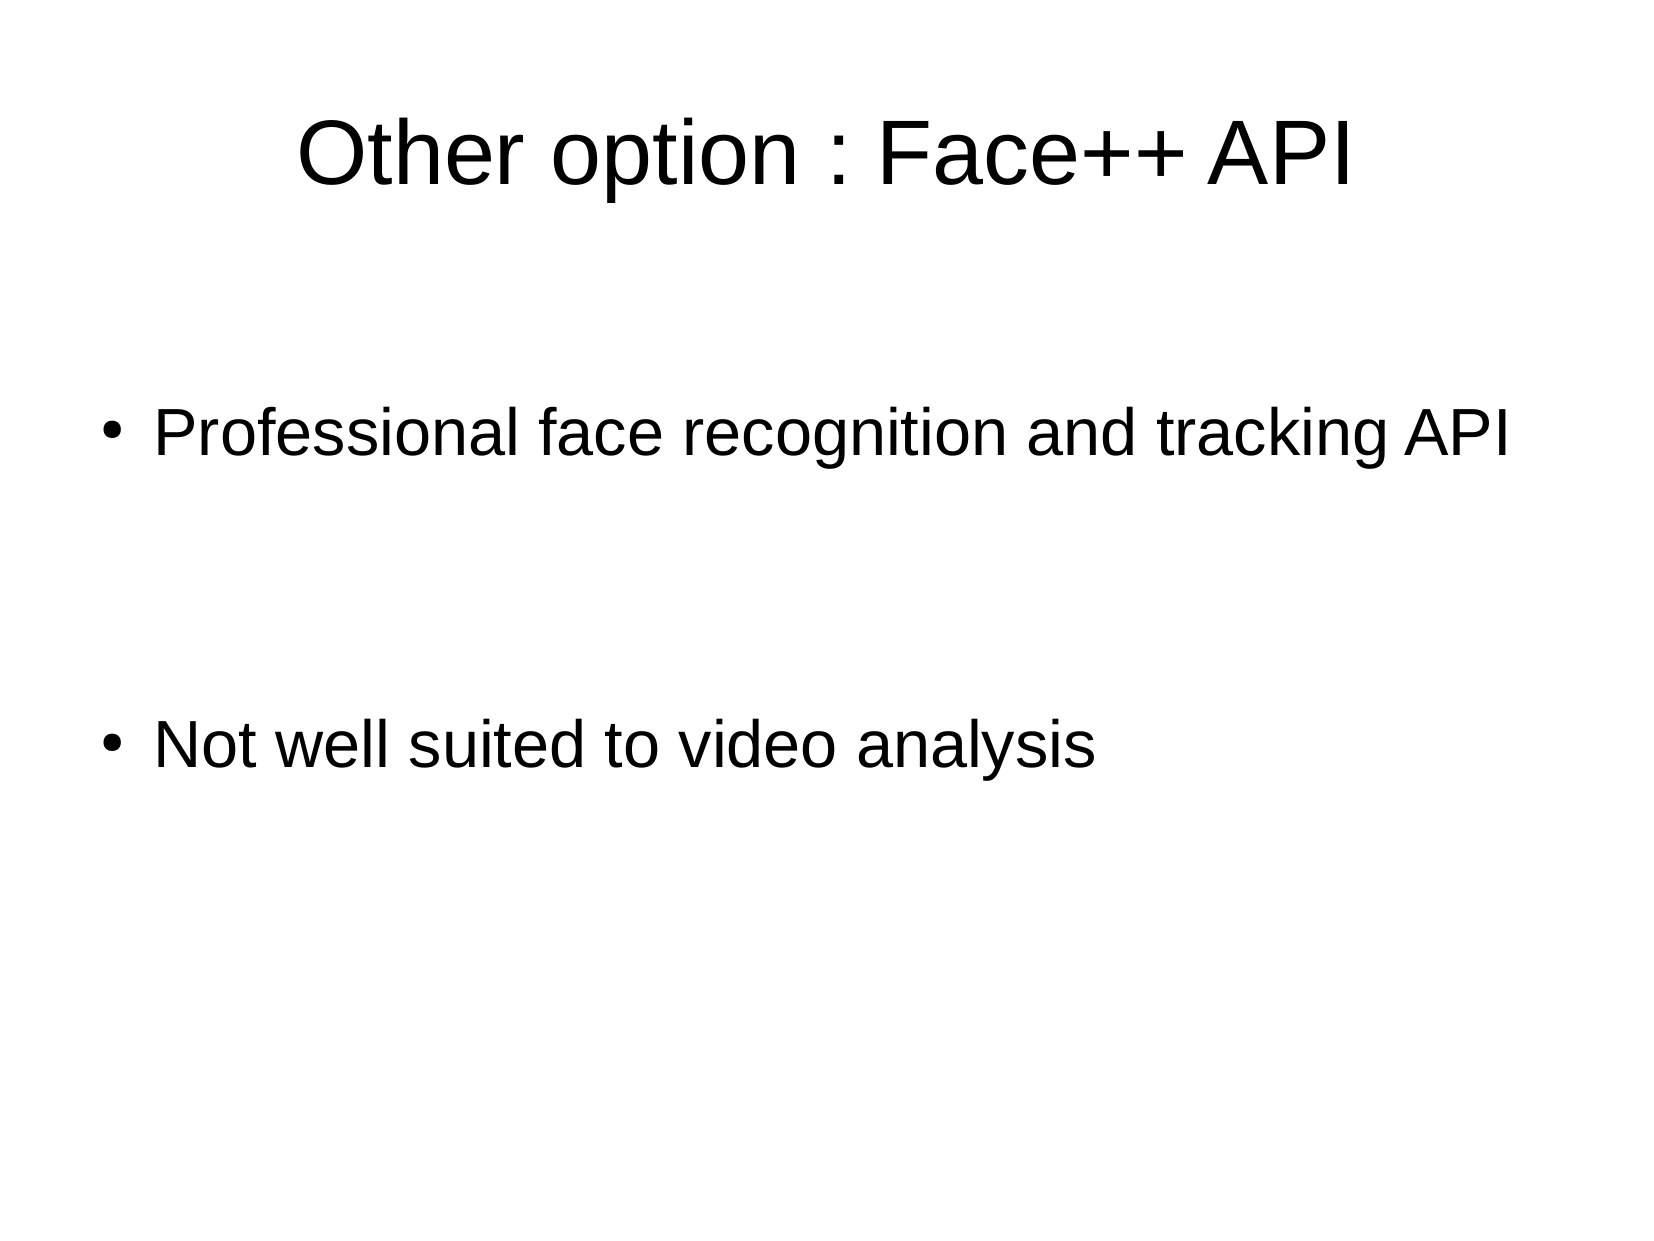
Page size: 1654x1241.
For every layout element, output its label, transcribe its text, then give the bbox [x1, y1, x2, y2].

title Other option : Face++ API [82, 49, 1571, 257]
list Professional face recognition and tracking API Not well suited to video analysis [82, 290, 1571, 1010]
